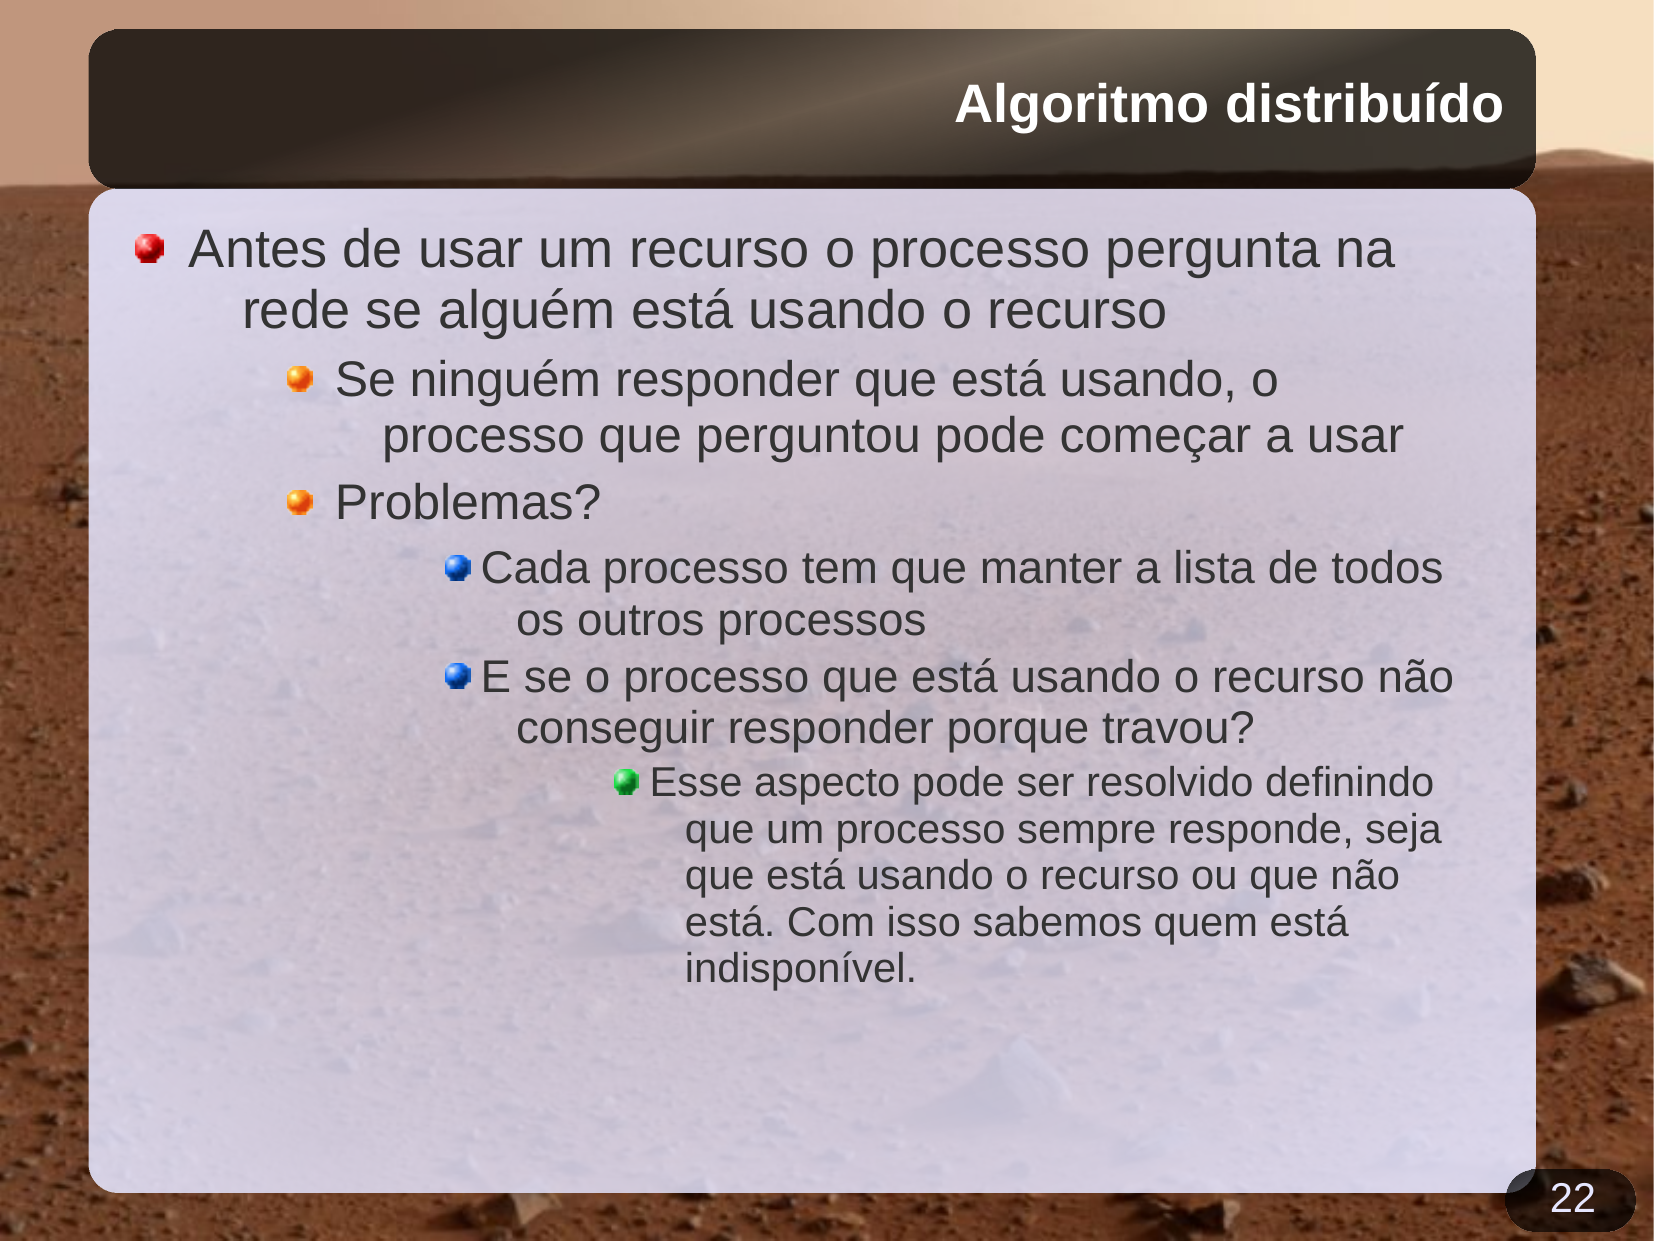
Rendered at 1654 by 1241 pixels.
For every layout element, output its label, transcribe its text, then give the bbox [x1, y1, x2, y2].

picture [0, 0, 1654, 1241]
list Antes de usar um recurso o processo pergunta na rede se alguém está usando o recurso Se ninguém responder que está usando, o processo que perguntou pode começar a usar Problemas? Cada processo tem que manter a lista de todos os outros processos E se o processo que está usando o recurso não conseguir responder porque travou? Esse aspecto pode ser resolvido definindo que um processo sempre responde, seja que está usando o recurso ou que não está. Com isso sabemos quem está indisponível. [118, 218, 1477, 1164]
title Algoritmo distribuído [118, 59, 1506, 148]
